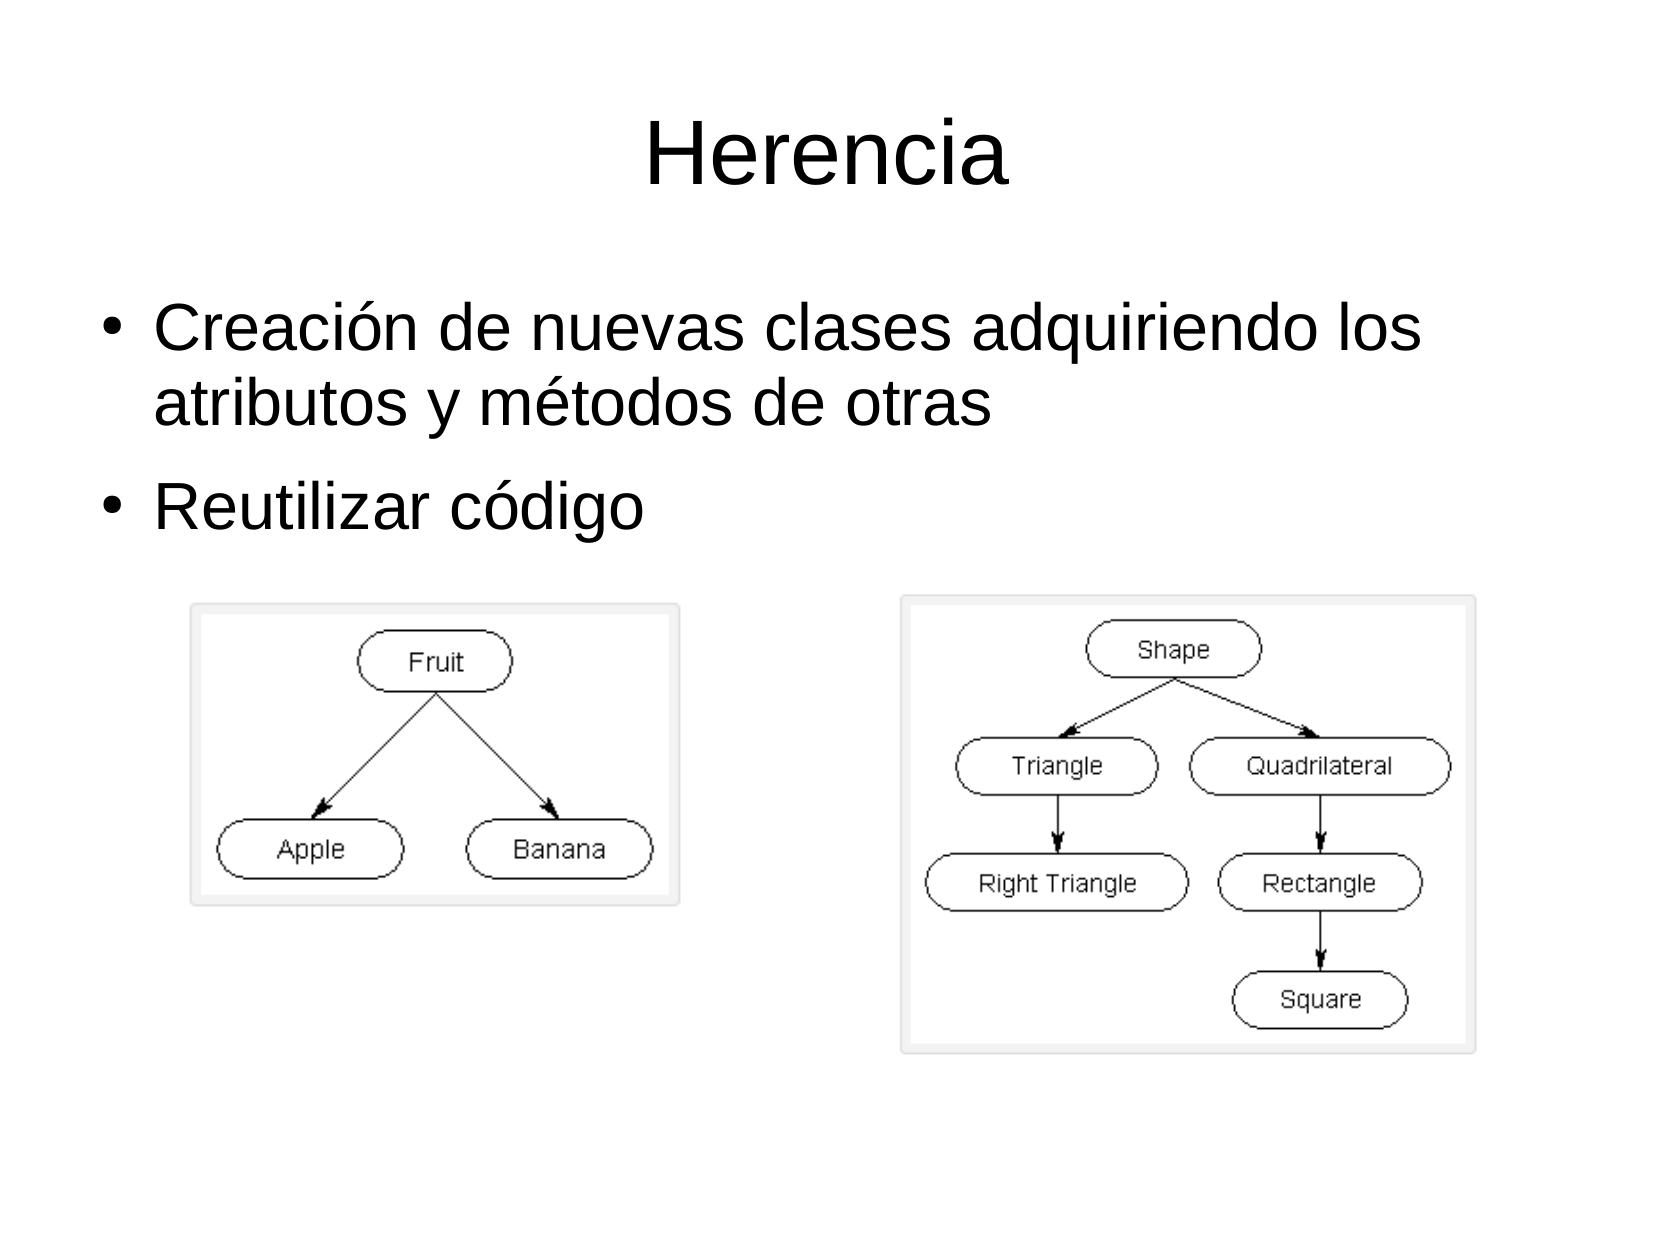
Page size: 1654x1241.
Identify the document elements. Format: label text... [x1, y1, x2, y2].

list Creación de nuevas clases adquiriendo los atributos y métodos de otras Reutilizar código [82, 290, 1571, 1010]
picture [175, 588, 715, 922]
title Herencia [82, 49, 1571, 257]
picture [879, 584, 1500, 1069]
